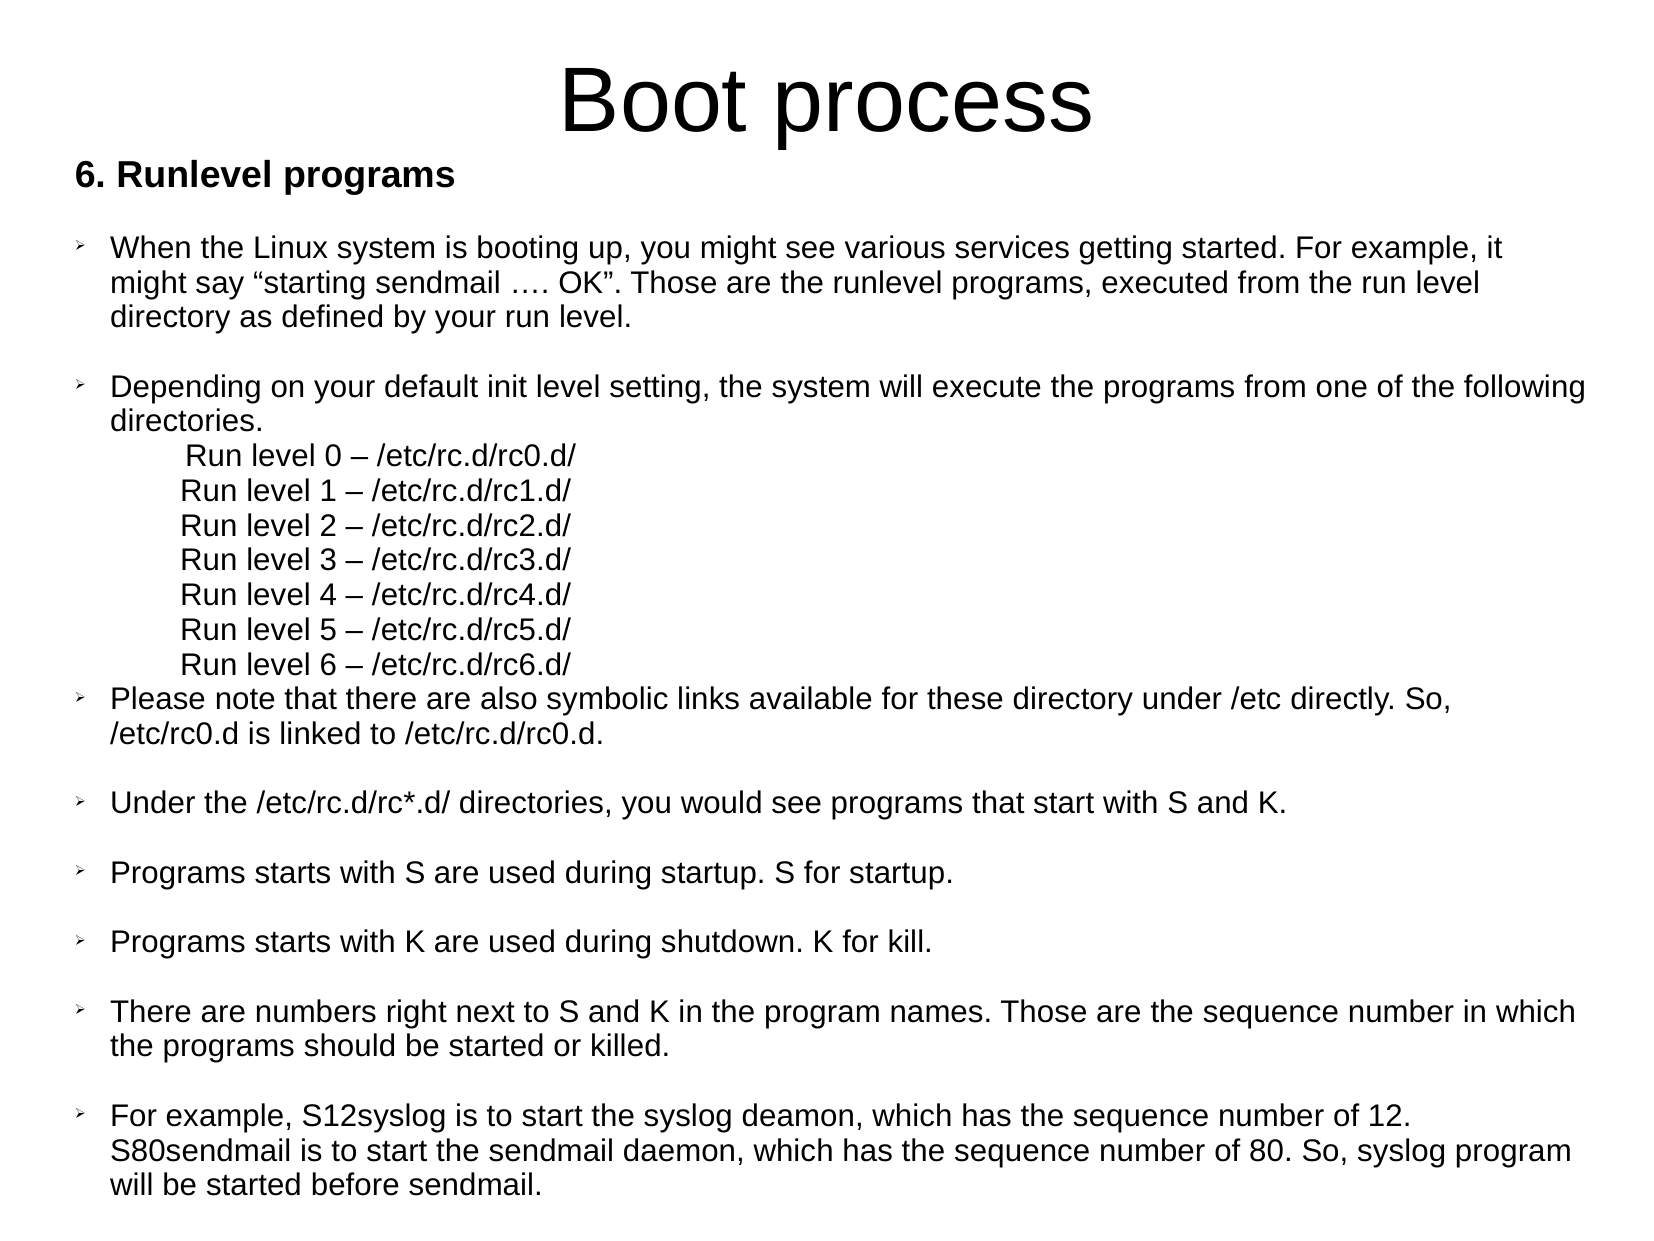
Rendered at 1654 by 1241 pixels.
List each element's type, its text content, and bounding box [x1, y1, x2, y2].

title Boot process [82, 0, 1571, 145]
text_box 6. Runlevel programs When the Linux system is booting up, you might see various services getting started. For example, it might say “starting sendmail …. OK”. Those are the runlevel programs, executed from the run level directory as defined by your run level. Depending on your default init level setting, the system will execute the programs from one of the following directories. Run level 0 – /etc/rc.d/rc0.d/ Run level 1 – /etc/rc.d/rc1.d/ Run level 2 – /etc/rc.d/rc2.d/ Run level 3 – /etc/rc.d/rc3.d/ Run level 4 – /etc/rc.d/rc4.d/ Run level 5 – /etc/rc.d/rc5.d/ Run level 6 – /etc/rc.d/rc6.d/ Please note that there are also symbolic links available for these directory under /etc directly. So, /etc/rc0.d is linked to /etc/rc.d/rc0.d. Under the /etc/rc.d/rc*.d/ directories, you would see programs that start with S and K. Programs starts with S are used during startup. S for startup. Programs starts with K are used during shutdown. K for kill. There are numbers right next to S and K in the program names. Those are the sequence number in which the programs should be started or killed. For example, S12syslog is to start the syslog deamon, which has the sequence number of 12. S80sendmail is to start the sendmail daemon, which has the sequence number of 80. So, syslog program will be started before sendmail. [60, 145, 1606, 1241]
